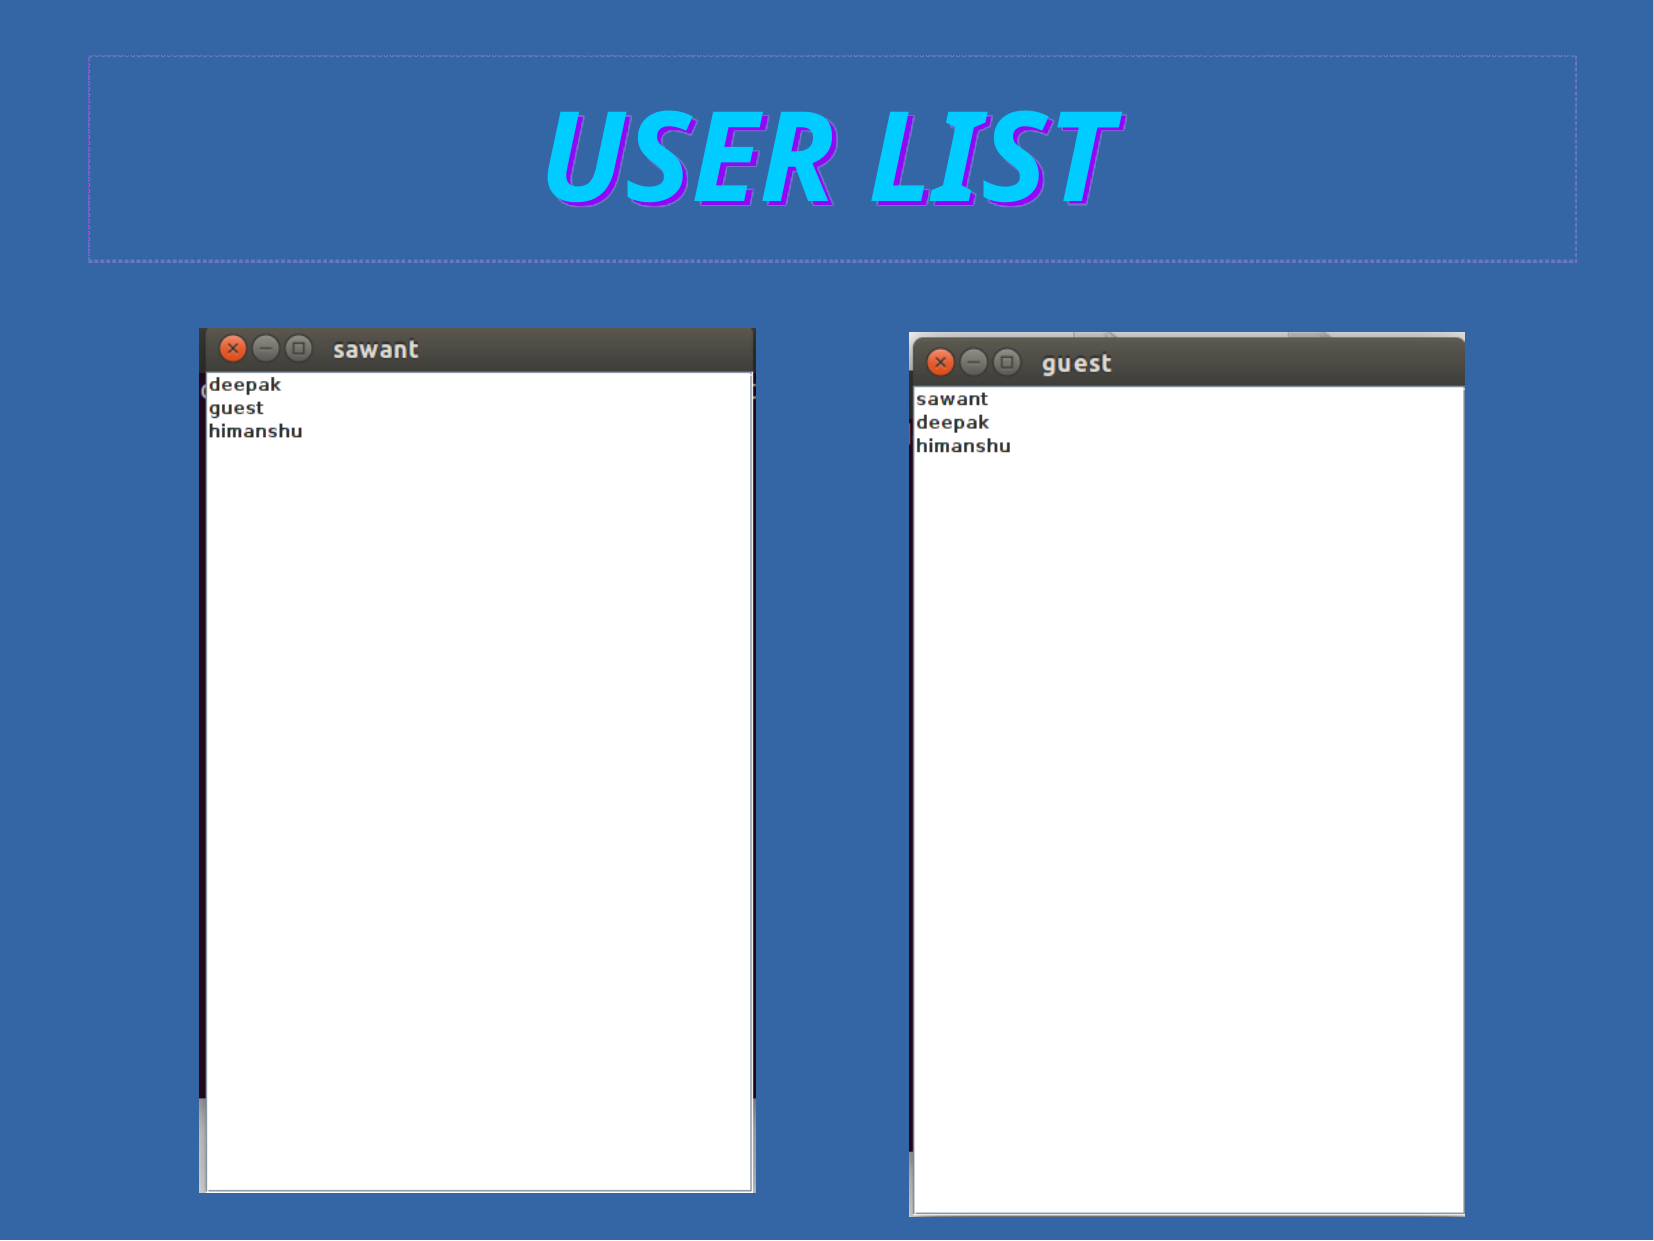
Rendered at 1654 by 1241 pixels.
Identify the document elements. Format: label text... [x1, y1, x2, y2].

picture [909, 332, 1465, 1217]
title User list [82, 49, 1571, 257]
picture [199, 328, 756, 1193]
